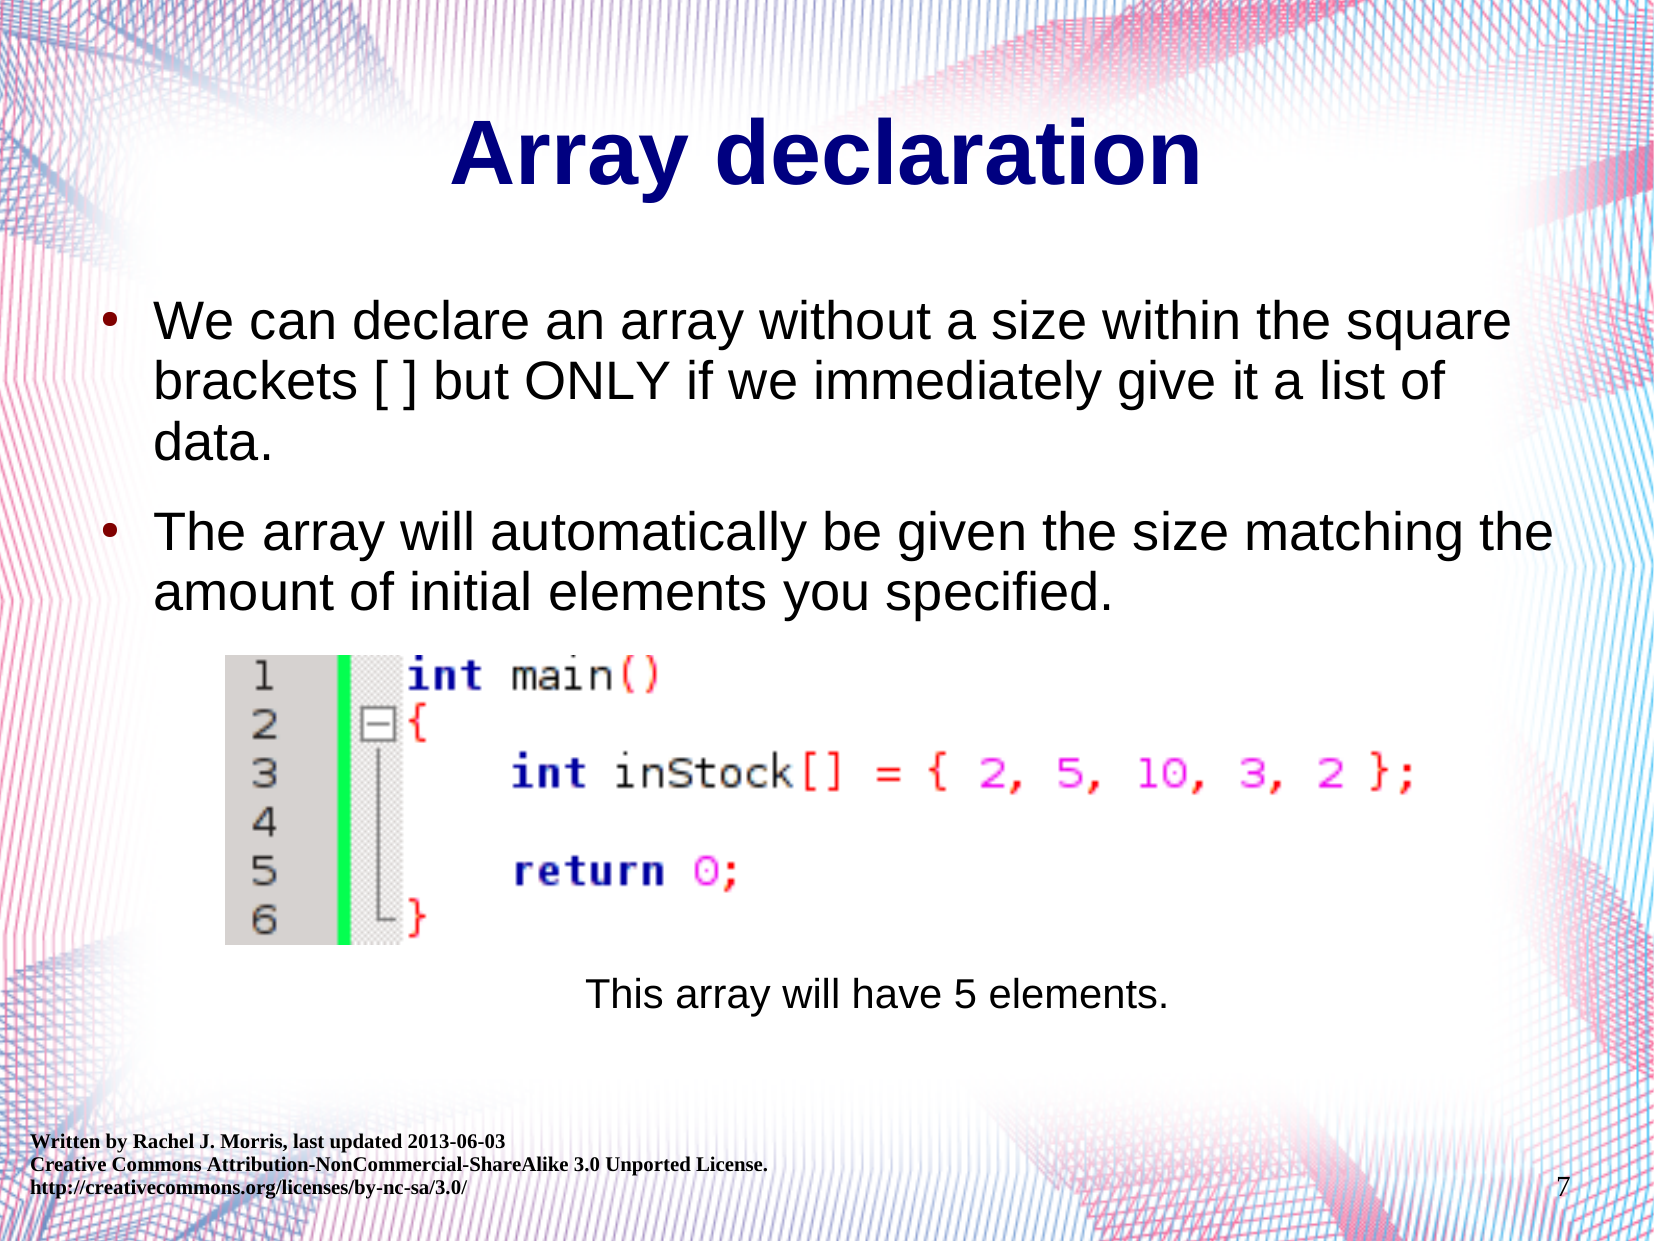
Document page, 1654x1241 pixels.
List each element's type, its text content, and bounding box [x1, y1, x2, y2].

title Array declaration [82, 49, 1571, 257]
text_box This array will have 5 elements. [405, 963, 1351, 1025]
list We can declare an array without a size within the square brackets [ ] but ONLY if we immediately give it a list of data. The array will automatically be given the size matching the amount of initial elements you specified. [82, 290, 1571, 623]
picture [0, 0, 1654, 1241]
